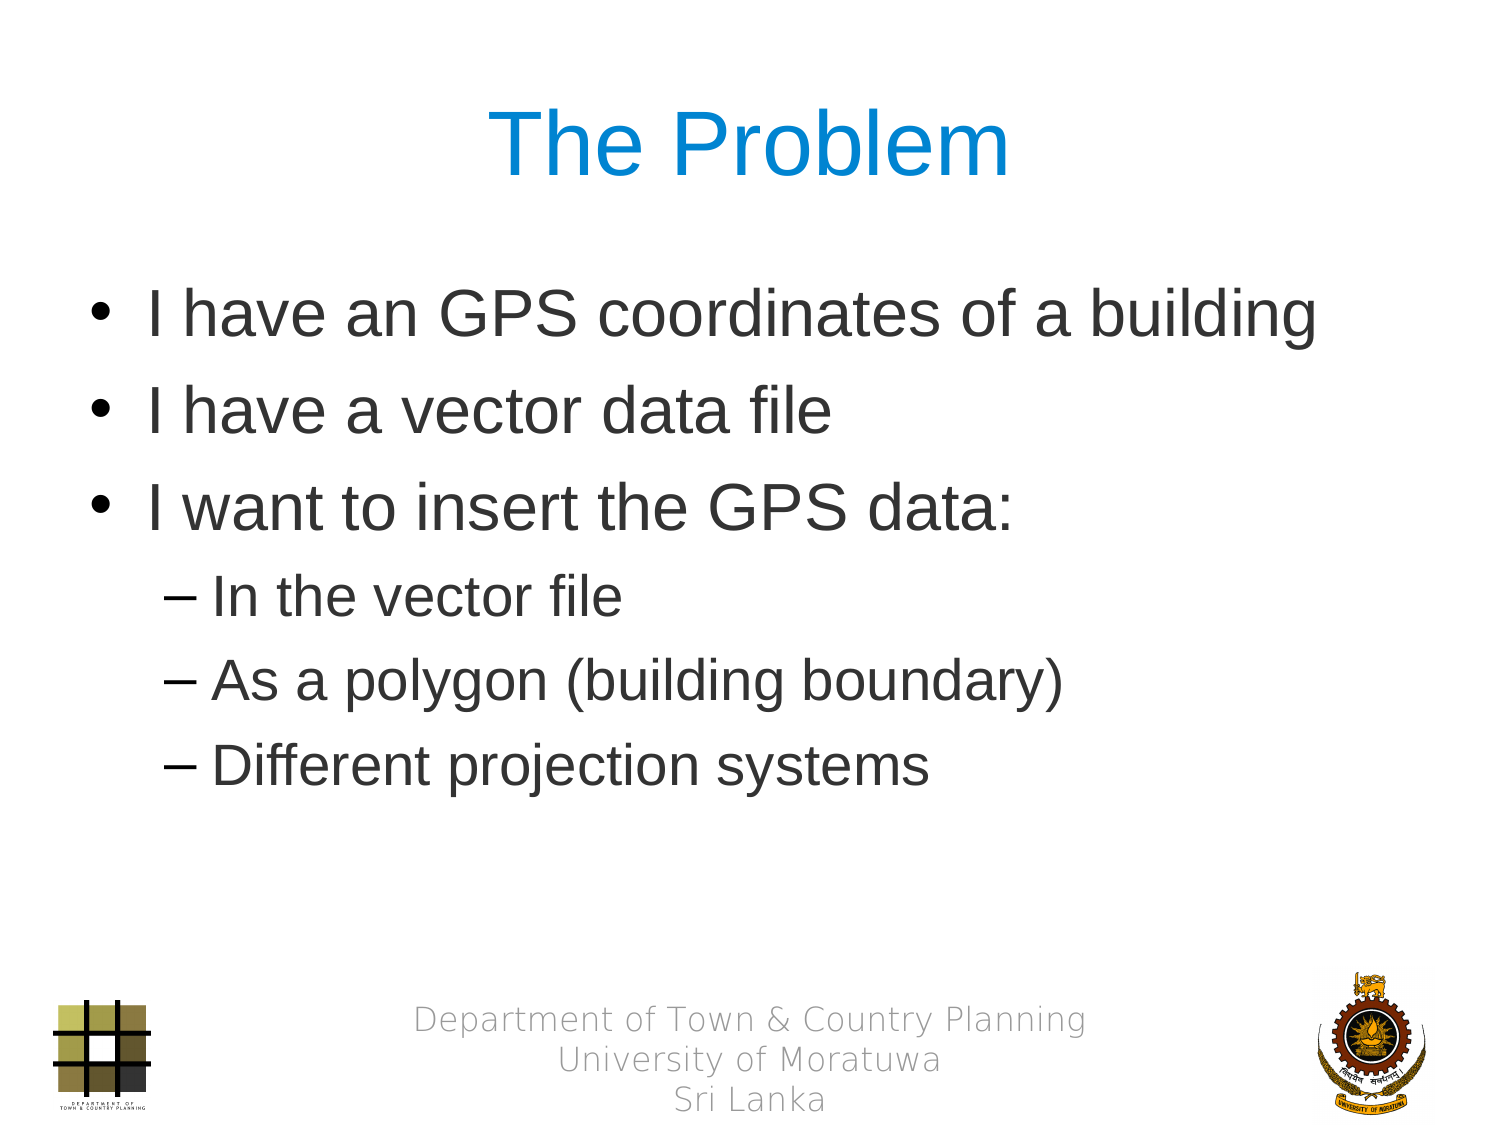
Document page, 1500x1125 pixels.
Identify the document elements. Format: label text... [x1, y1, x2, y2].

picture [53, 1000, 151, 1110]
list I have an GPS coordinates of a building I have a vector data file I want to insert the GPS data: In the vector file As a polygon (building boundary) Different projection systems [75, 262, 1426, 916]
picture [1312, 966, 1435, 1125]
title The Problem [75, 45, 1426, 233]
